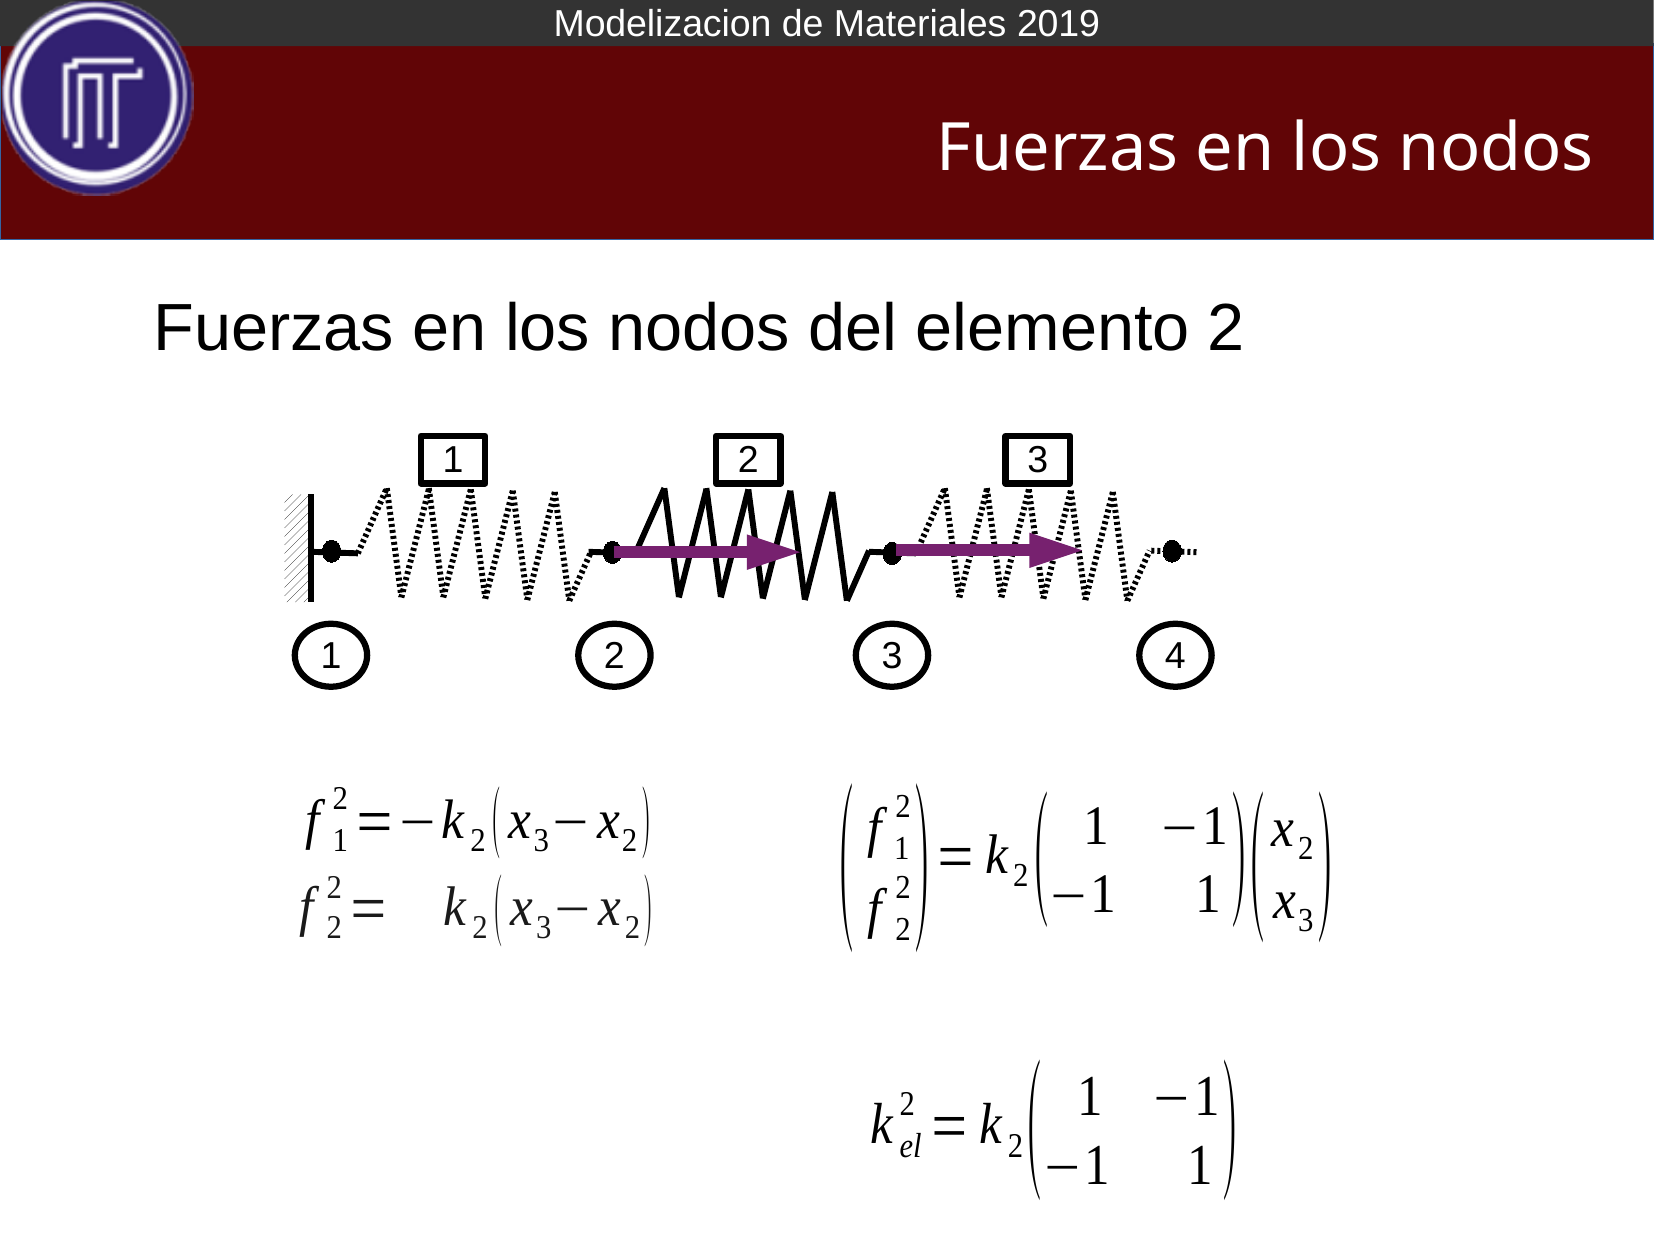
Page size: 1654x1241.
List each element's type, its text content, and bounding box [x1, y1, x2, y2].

list Fuerzas en los nodos del elemento 2 [82, 290, 1571, 1010]
text_box 1 [420, 435, 486, 484]
text_box 2 [716, 435, 781, 484]
text_box 3 [1005, 436, 1071, 484]
text_box [322, 540, 341, 563]
text_box [883, 542, 902, 565]
text_box [603, 541, 621, 564]
chart [282, 868, 660, 951]
text_box 1 [294, 623, 368, 687]
text_box [284, 494, 311, 603]
text_box 2 [578, 623, 651, 687]
text_box 3 [855, 623, 929, 687]
chart [863, 1056, 1245, 1204]
chart [288, 779, 657, 863]
text_box [1162, 540, 1182, 563]
title Fuerzas en los nodos [41, 70, 1654, 218]
chart [831, 779, 1339, 956]
text_box 4 [1139, 623, 1212, 687]
picture [0, 0, 194, 196]
